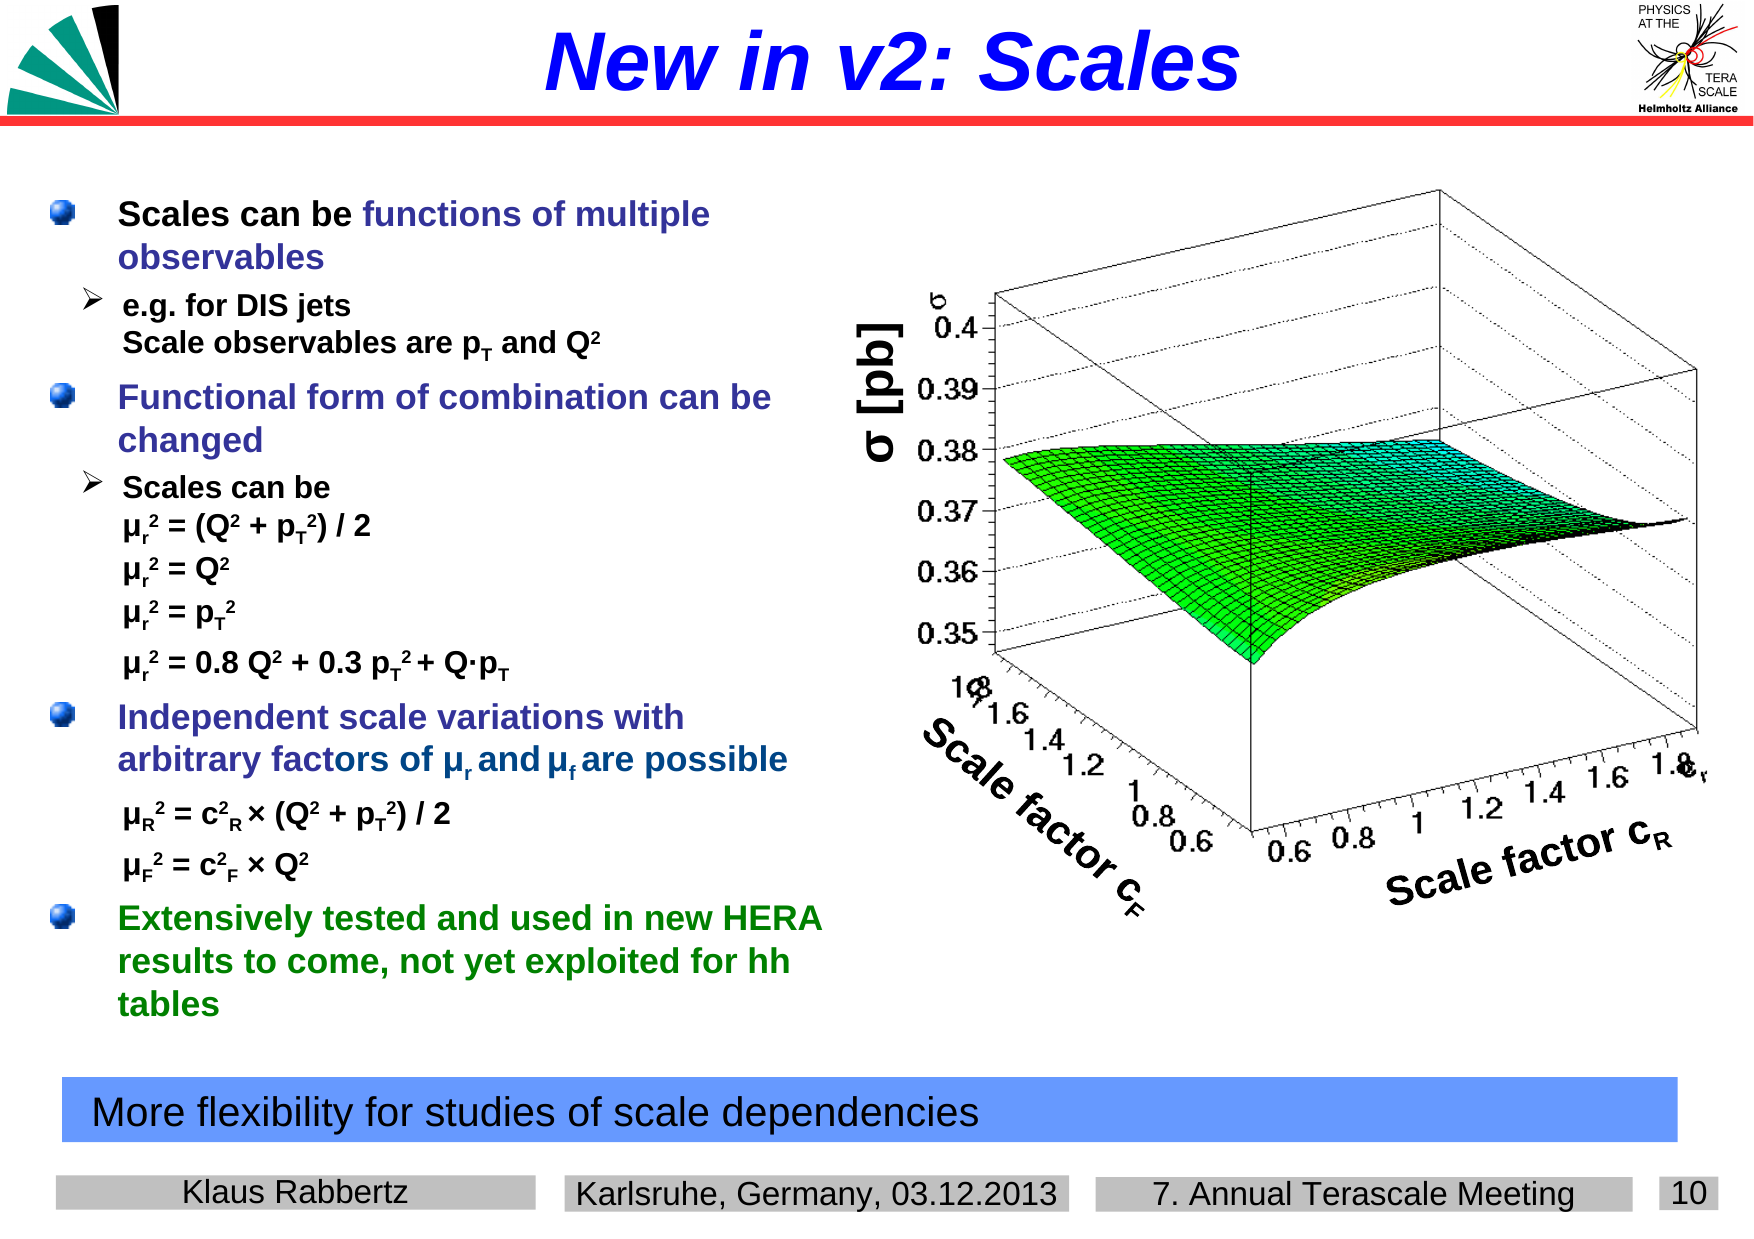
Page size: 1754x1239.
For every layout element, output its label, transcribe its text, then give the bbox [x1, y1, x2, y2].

picture [1631, 1, 1745, 115]
text_box More flexibility for studies of scale dependencies [62, 1077, 1678, 1143]
picture [904, 754, 1051, 872]
text_box Scale factor cF [880, 679, 1187, 941]
text_box σ [pb] [835, 307, 911, 498]
picture [7, 5, 119, 116]
title New in v2: Scales [123, 0, 1606, 115]
list Scales can be functions of multiple observables e.g. for DIS jets Scale observables are pT and Q2 Functional form of combination can be changed Scales can be μr2 = (Q2 + pT2) / 2 μr2 = Q2 μr2 = pT2 μr2 = 0.8 Q2 + 0.3 pT2 + Q·pT Independent scale variations with arbitrary factors of μr and μf are possible μR2 = c2R × (Q2 + pT2) / 2 μF2 = c2F × Q2 Extensively tested and used in new HERA results to come, not yet exploited for hh tables [24, 183, 853, 1035]
picture [904, 168, 1720, 872]
text_box Scale factor cR [1347, 785, 1692, 937]
